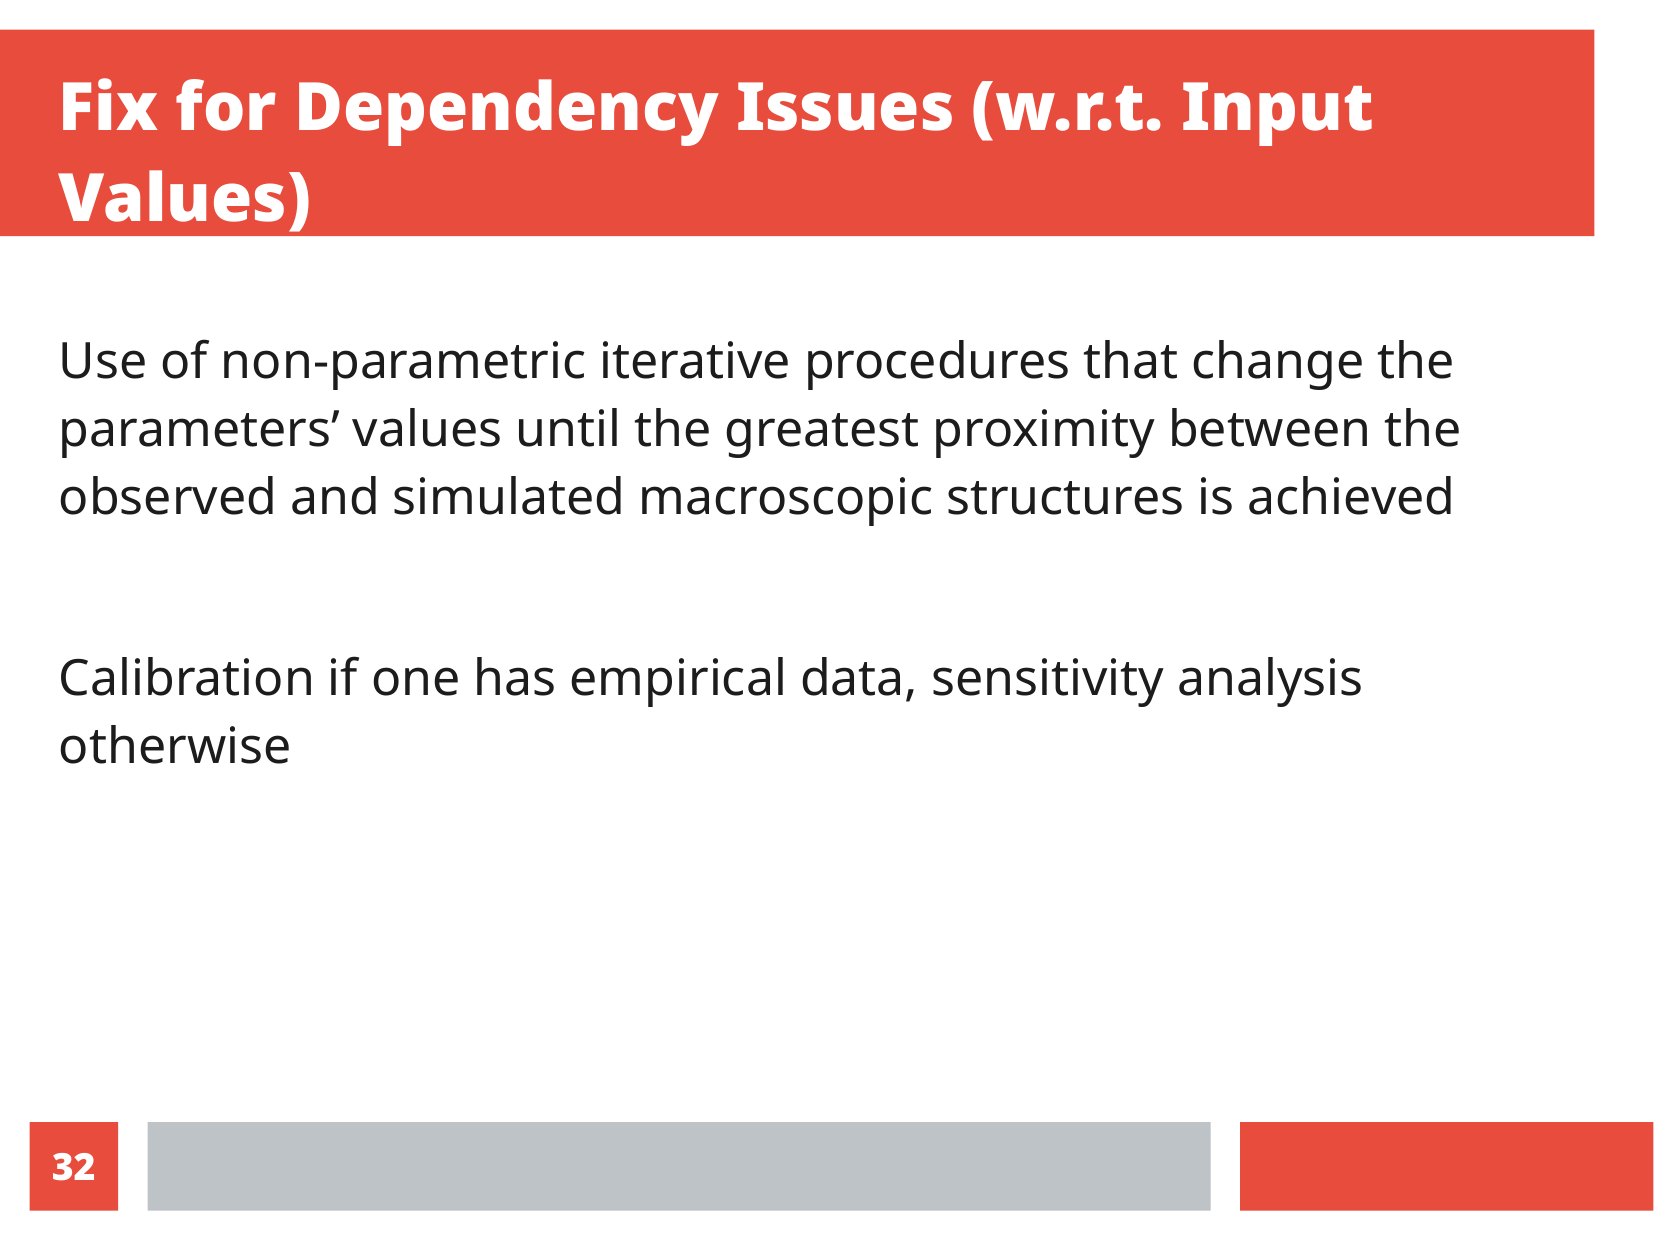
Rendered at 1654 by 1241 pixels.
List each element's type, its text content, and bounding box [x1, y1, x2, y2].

title Fix for Dependency Issues (w.r.t. Input Values) [59, 59, 1595, 207]
list Use of non-parametric iterative procedures that change the parameters’ values until the greatest proximity between the observed and simulated macroscopic structures is achieved Calibration if one has empirical data, sensitivity analysis otherwise [59, 324, 1565, 1093]
